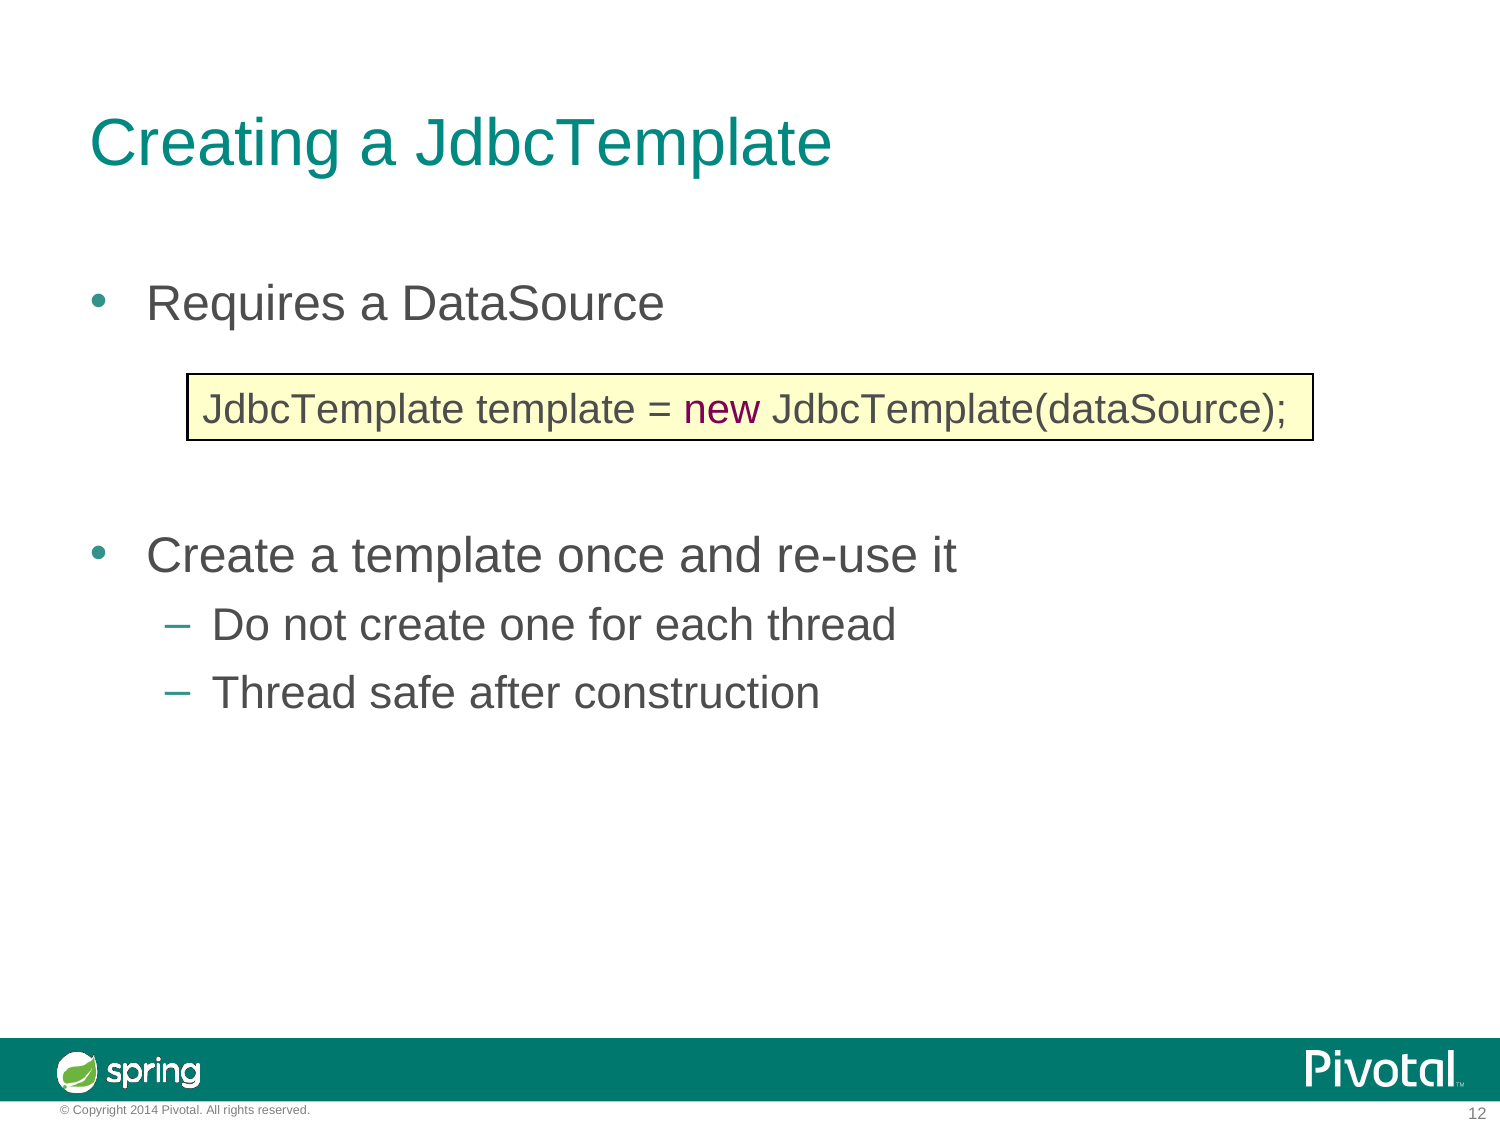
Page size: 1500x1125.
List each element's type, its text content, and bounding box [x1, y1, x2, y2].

picture [32, 1041, 210, 1103]
title Creating a JdbcTemplate [75, 45, 1426, 233]
list Requires a DataSource Create a template once and re-use it Do not create one for each thread Thread safe after construction [75, 262, 1426, 1005]
text_box JdbcTemplate template = new JdbcTemplate(dataSource); [187, 374, 1313, 440]
picture [1306, 1050, 1464, 1087]
